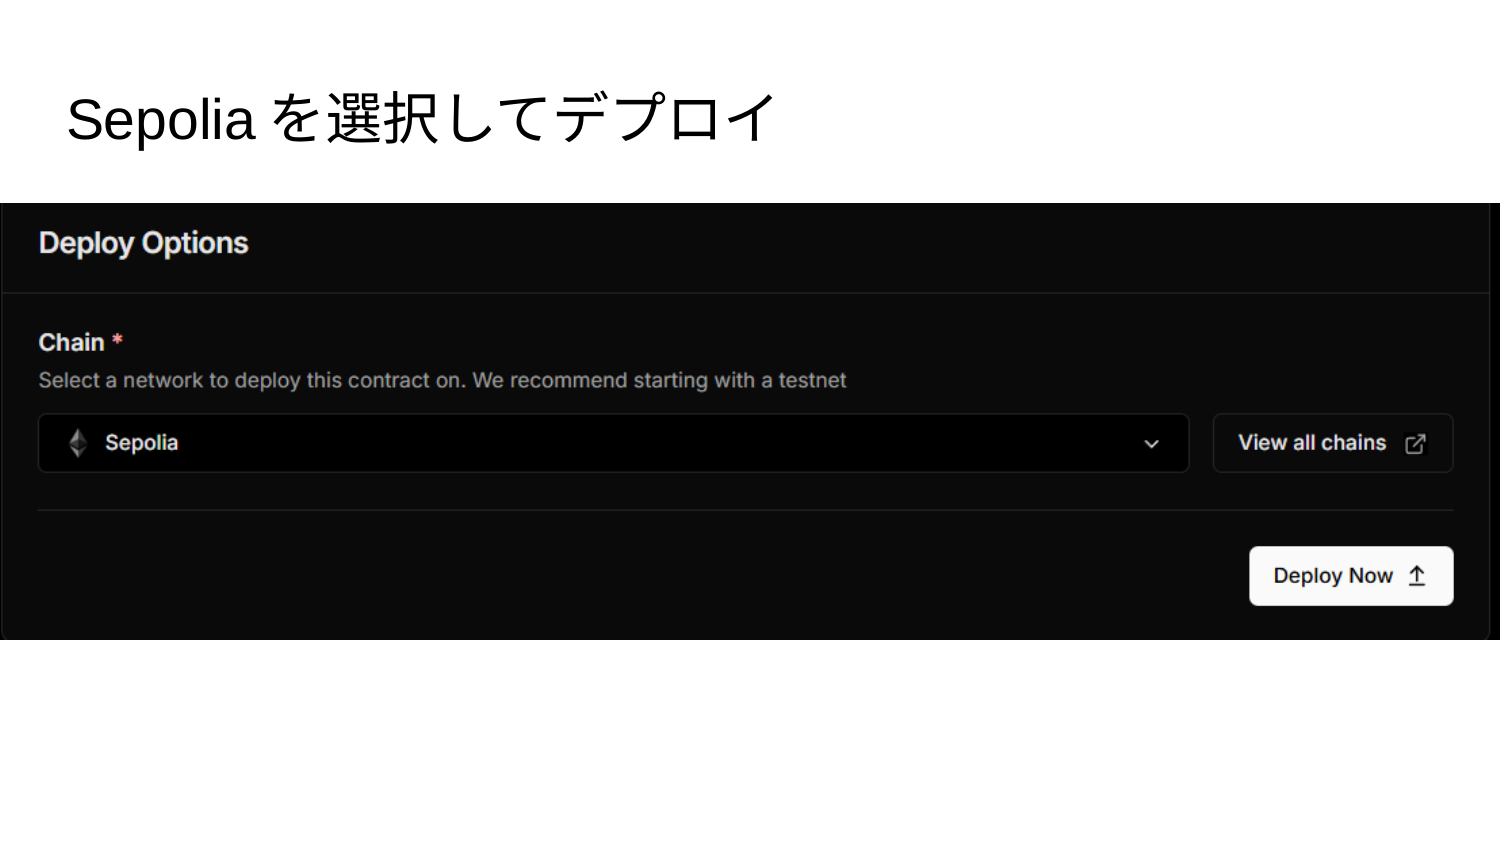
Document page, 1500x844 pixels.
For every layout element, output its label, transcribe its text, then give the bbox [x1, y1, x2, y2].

title Sepoliaを選択してデプロイ [51, 72, 1449, 167]
picture [0, 203, 1500, 640]
